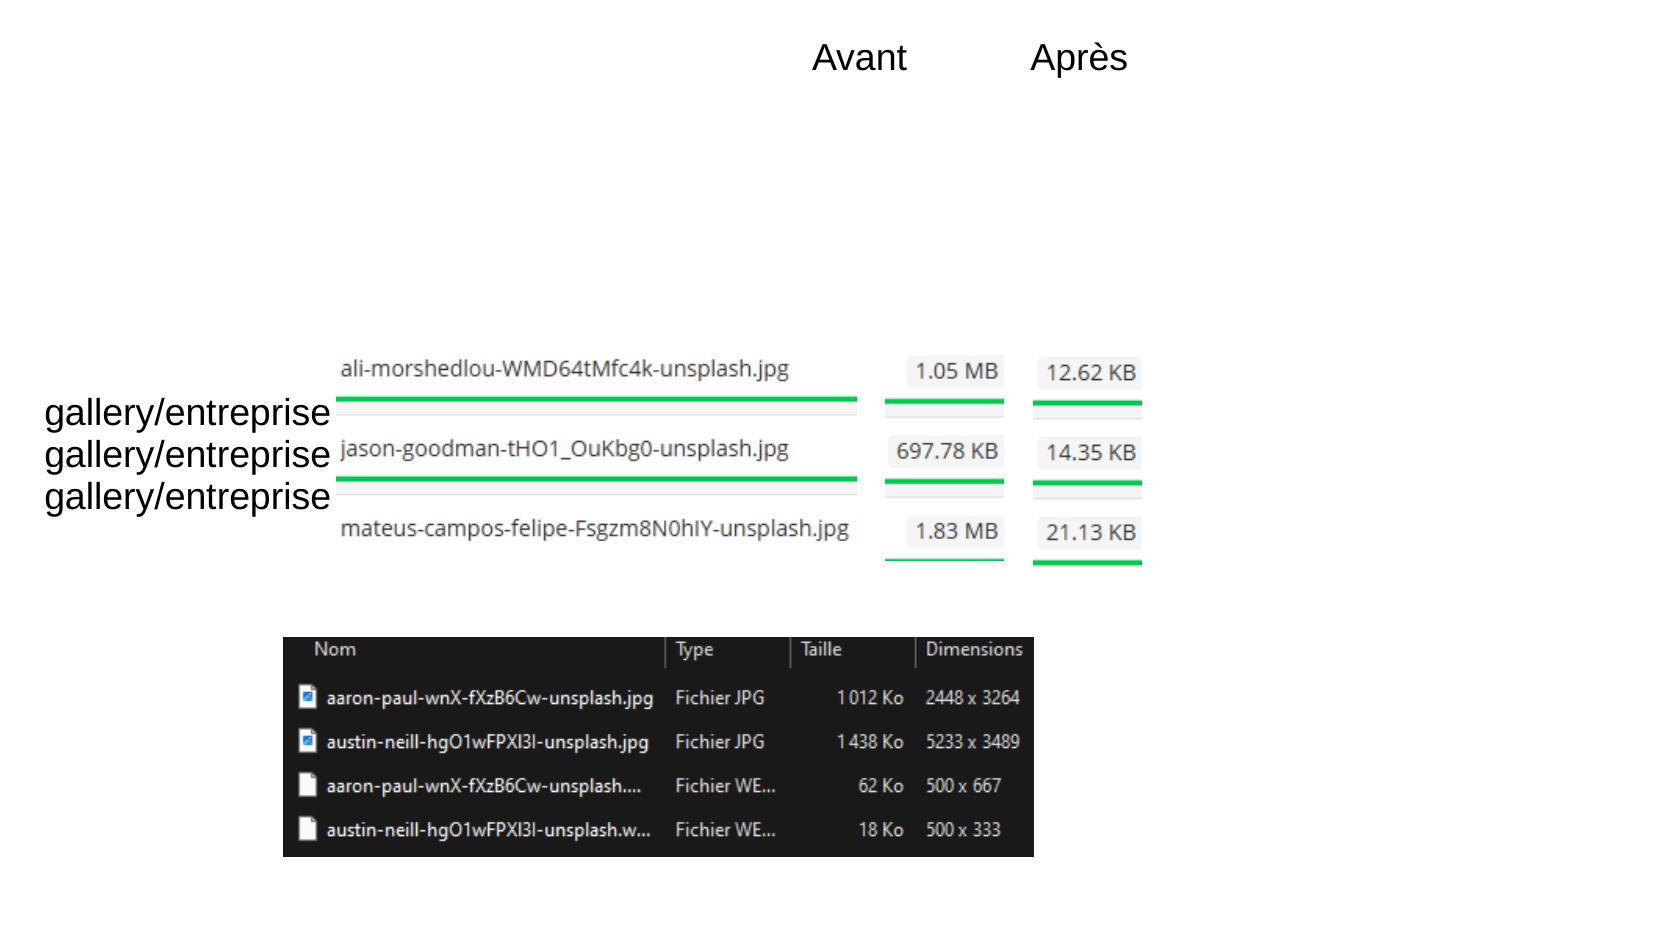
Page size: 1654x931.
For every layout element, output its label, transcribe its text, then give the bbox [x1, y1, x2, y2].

picture [336, 347, 857, 550]
picture [885, 346, 1004, 562]
text_box gallery/entreprise gallery/entreprise gallery/entreprise [29, 383, 336, 525]
text_box Avant Après [797, 29, 1152, 89]
picture [283, 637, 1034, 857]
picture [1033, 354, 1142, 567]
